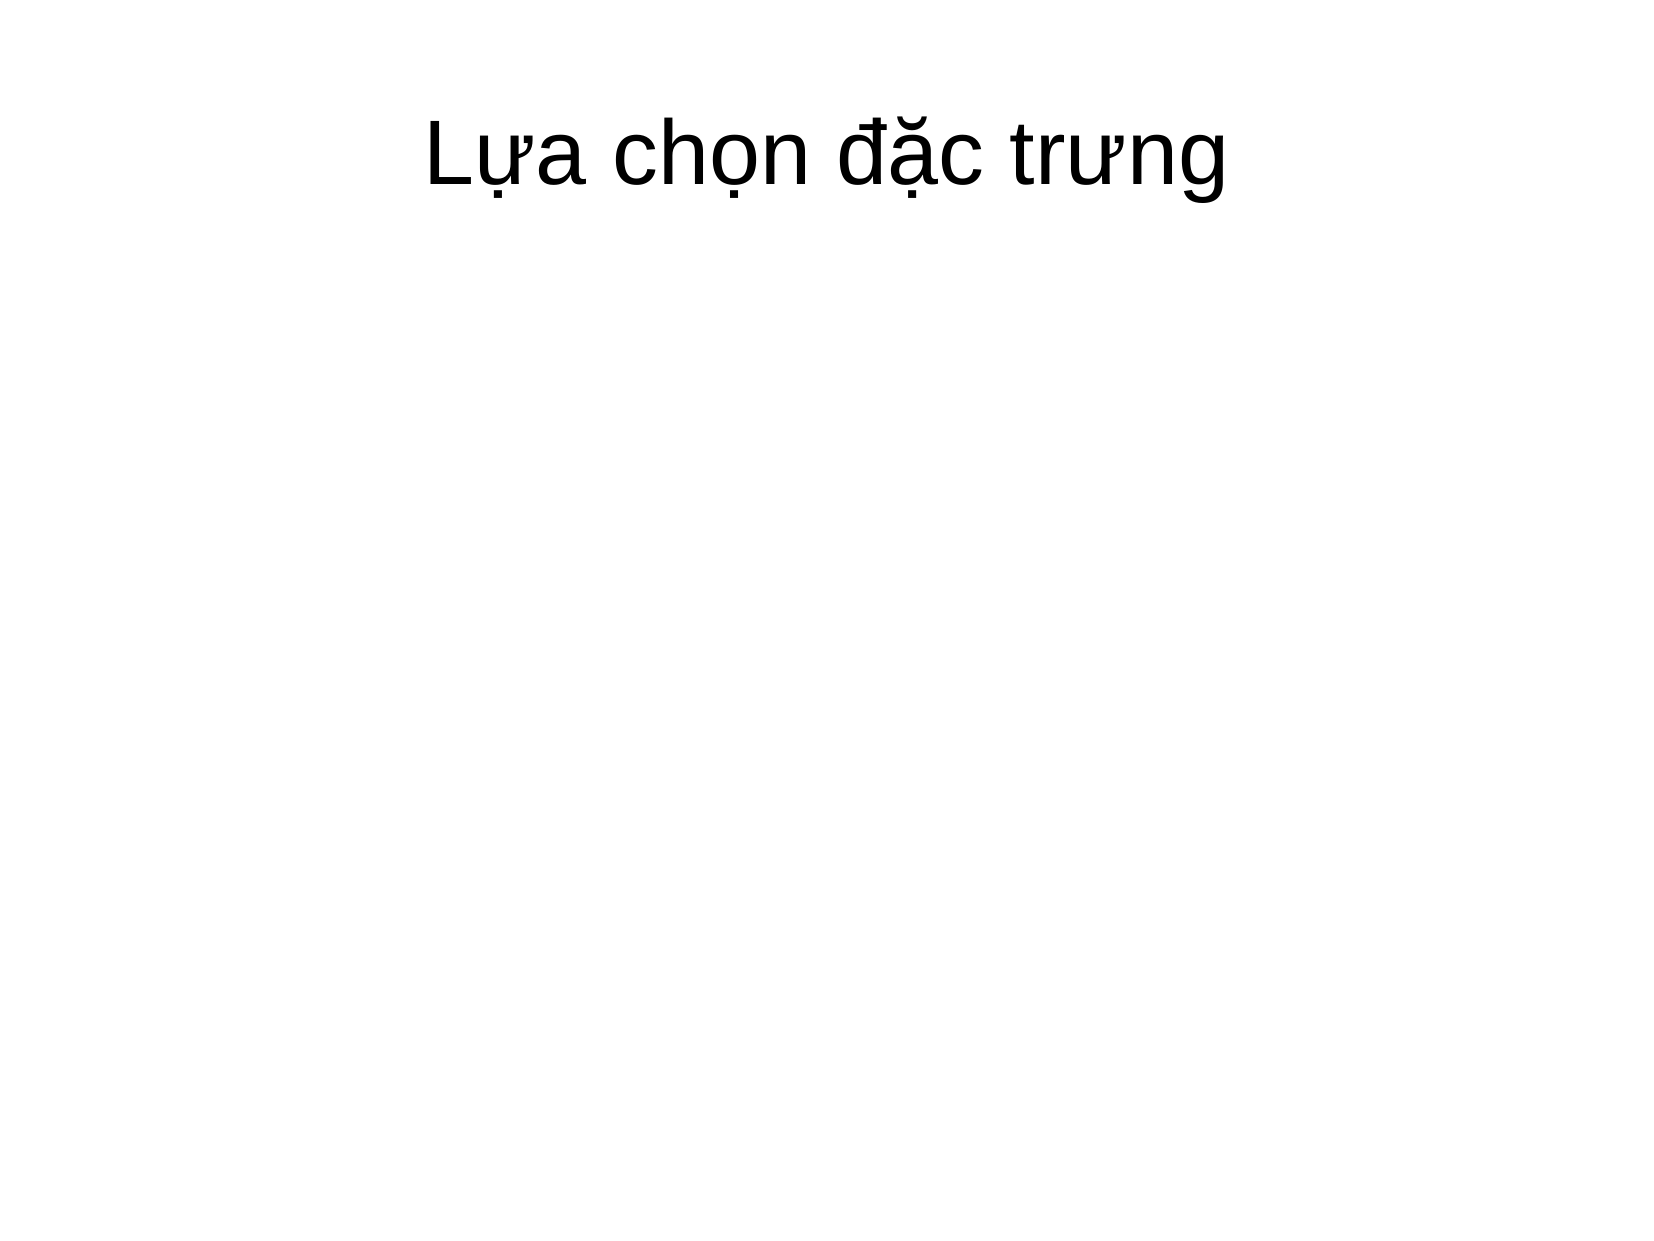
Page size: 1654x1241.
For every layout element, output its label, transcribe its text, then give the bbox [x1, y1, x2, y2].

title Lựa chọn đặc trưng [82, 49, 1571, 257]
